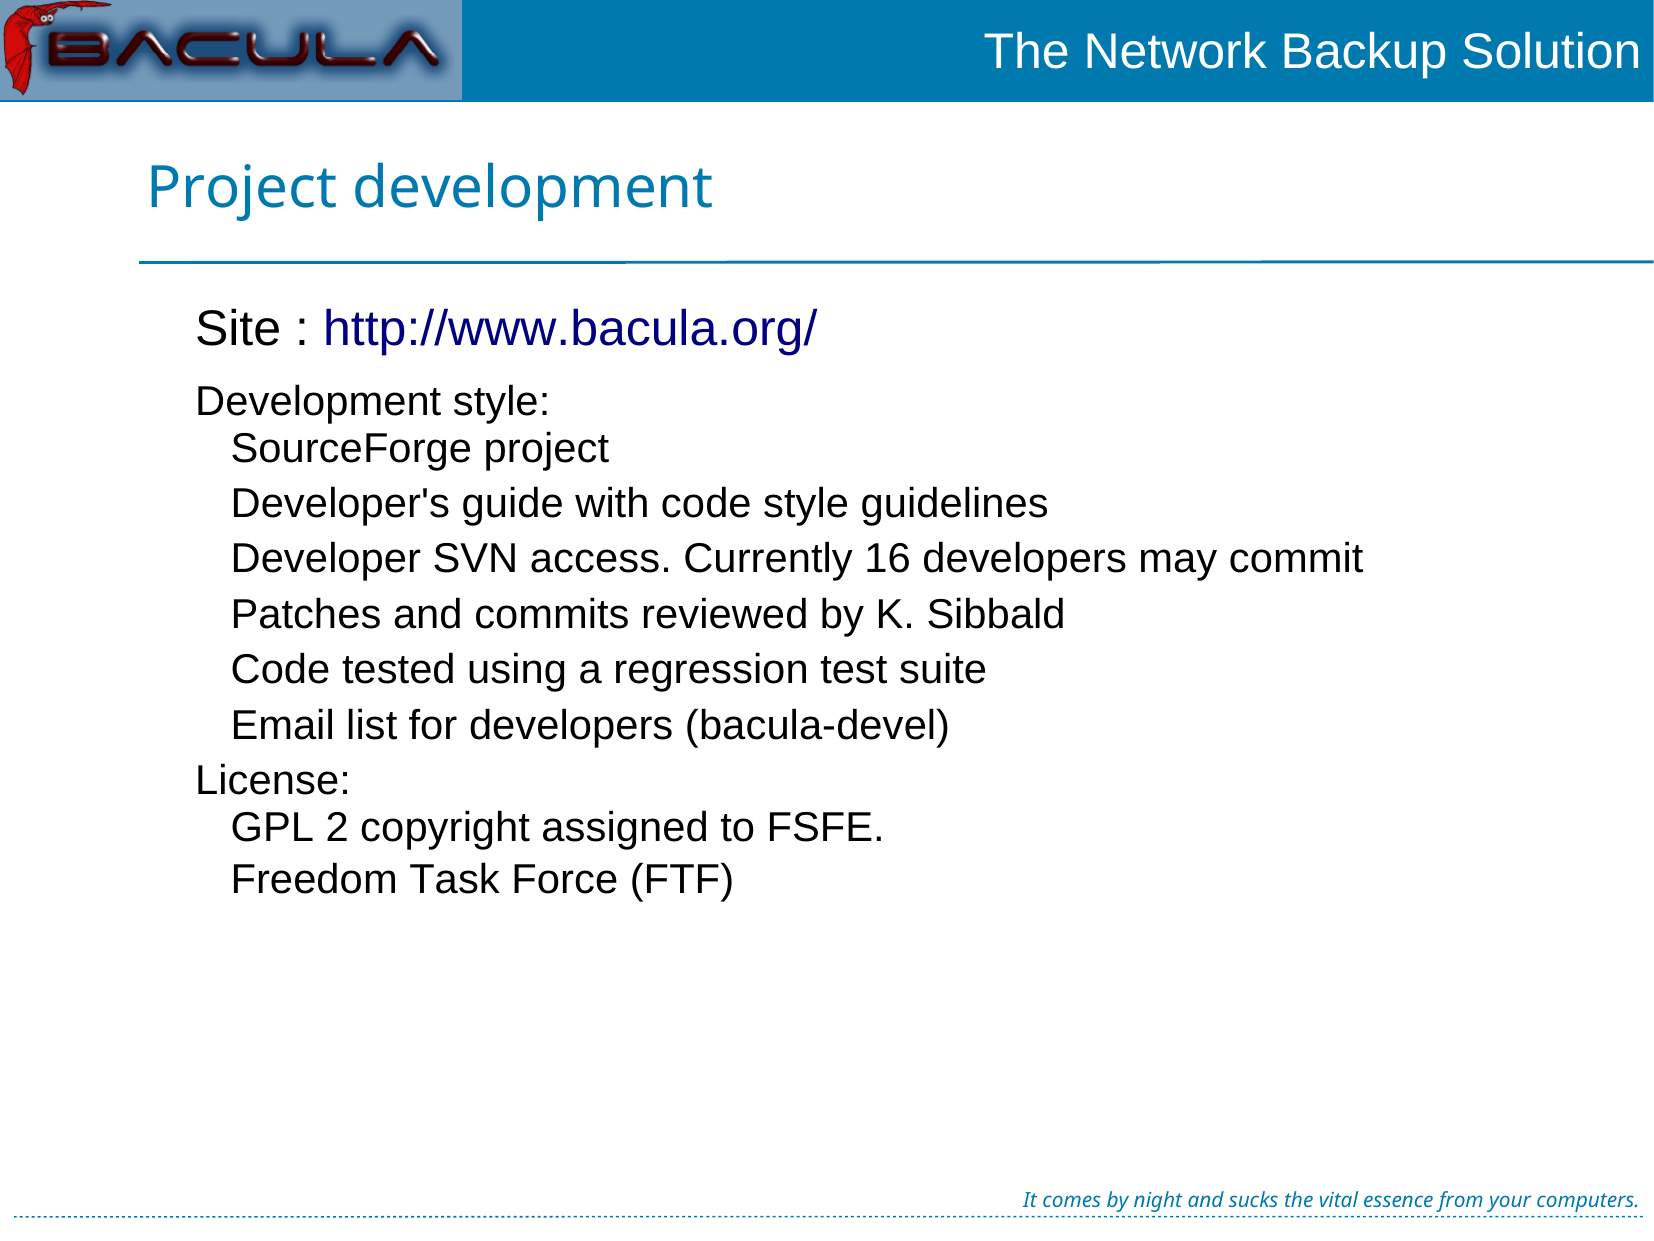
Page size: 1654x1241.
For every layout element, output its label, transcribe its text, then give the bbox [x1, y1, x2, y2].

title Project development [146, 120, 1498, 226]
list Site : http://www.bacula.org/ Development style: SourceForge project Developer's guide with code style guidelines Developer SVN access. Currently 16 developers may commit Patches and commits reviewed by K. Sibbald Code tested using a regression test suite Email list for developers (bacula-devel) License: GPL 2 copyright assigned to FSFE. Freedom Task Force (FTF) [136, 300, 1538, 1175]
picture [0, 0, 461, 99]
